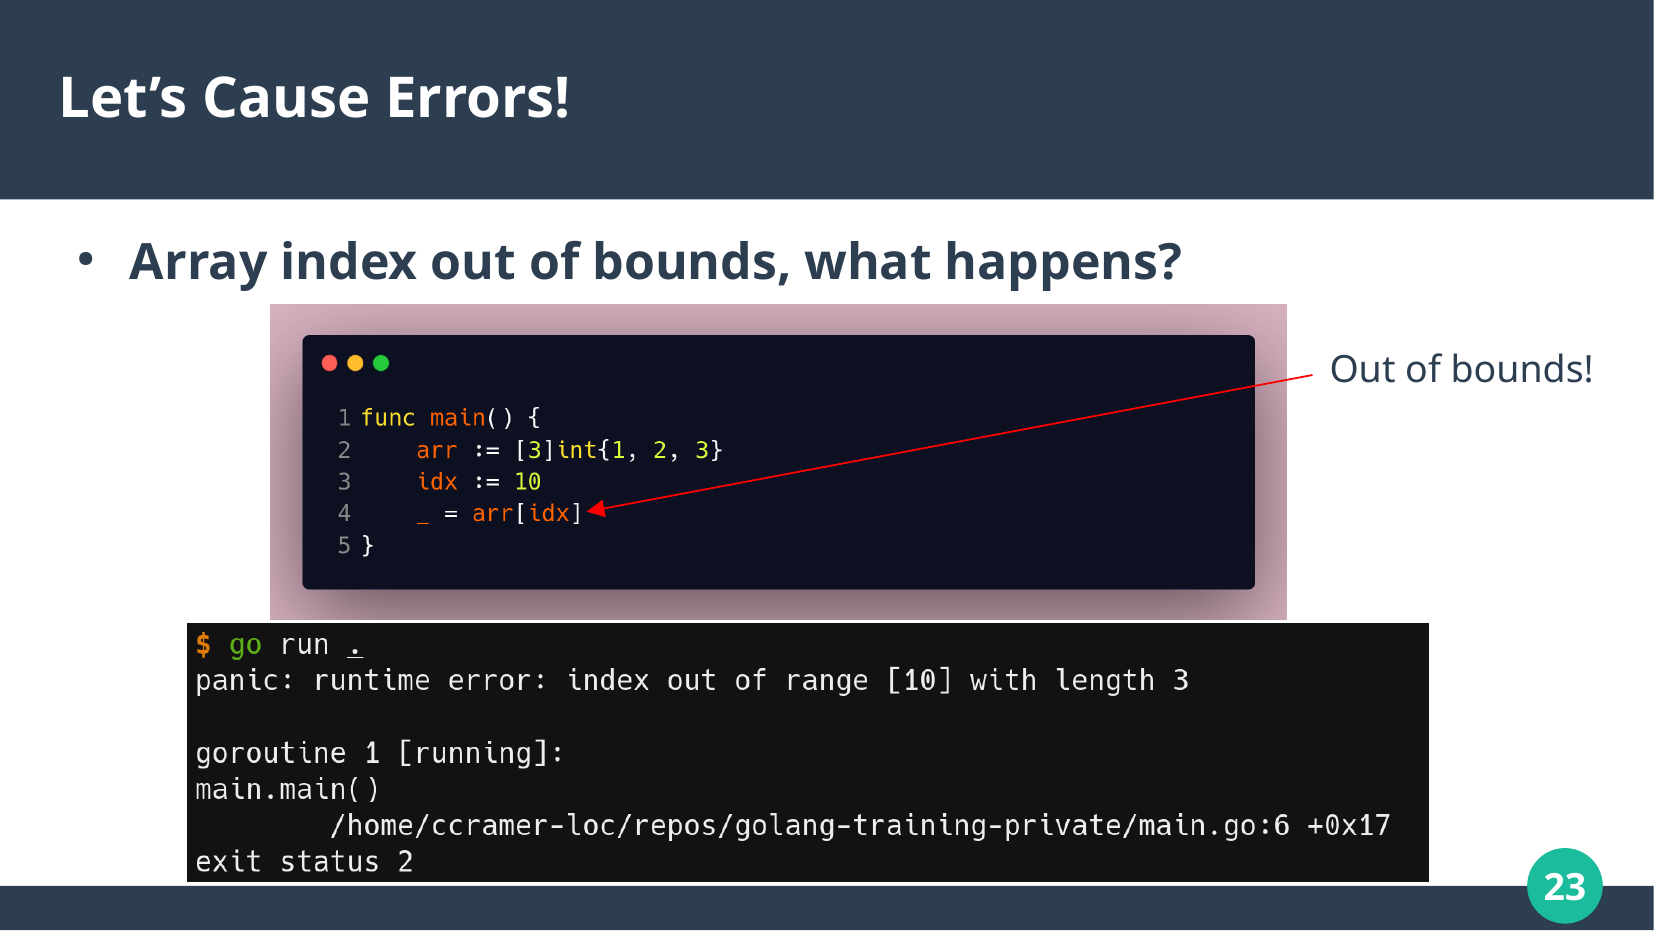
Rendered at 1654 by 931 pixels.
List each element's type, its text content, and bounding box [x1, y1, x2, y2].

title Let’s Cause Errors! [59, 37, 1595, 155]
picture [270, 304, 1287, 620]
list Array index out of bounds, what happens? [59, 225, 1595, 301]
picture [187, 623, 1429, 883]
text_box Out of bounds! [1314, 335, 1610, 402]
